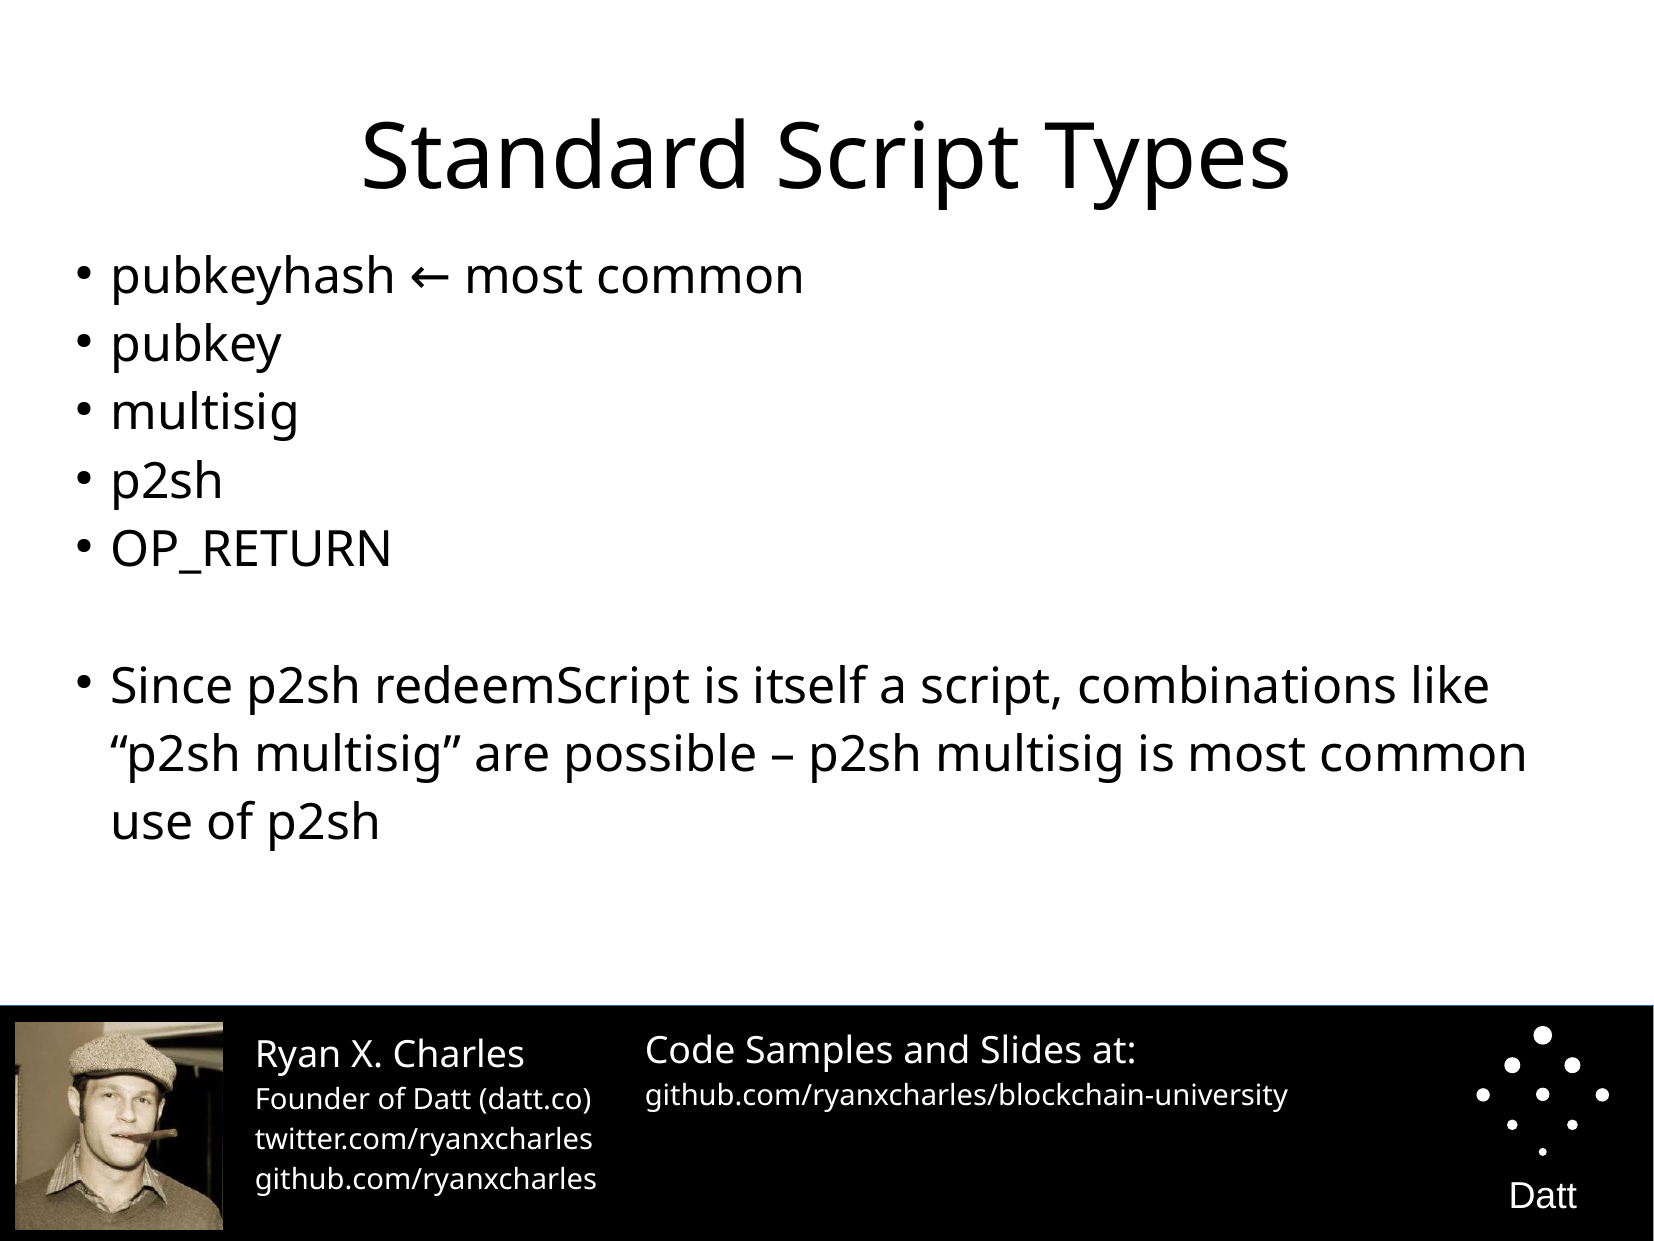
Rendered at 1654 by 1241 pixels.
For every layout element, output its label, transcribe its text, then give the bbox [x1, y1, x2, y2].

picture [1475, 1023, 1611, 1159]
subtitle pubkeyhash ← most common pubkey multisig p2sh OP_RETURN Since p2sh redeemScript is itself a script, combinations like “p2sh multisig” are possible – p2sh multisig is most common use of p2sh [75, 240, 1591, 1006]
title Standard Script Types [82, 49, 1571, 240]
text_box [0, 1005, 1654, 1241]
text_box Datt [1452, 1167, 1633, 1241]
text_box Code Samples and Slides at: github.com/ryanxcharles/blockchain-university [630, 1015, 1403, 1156]
text_box Ryan X. Charles Founder of Datt (datt.co) twitter.com/ryanxcharles github.com/ryanxcharles [240, 1020, 976, 1241]
picture [15, 1022, 223, 1231]
